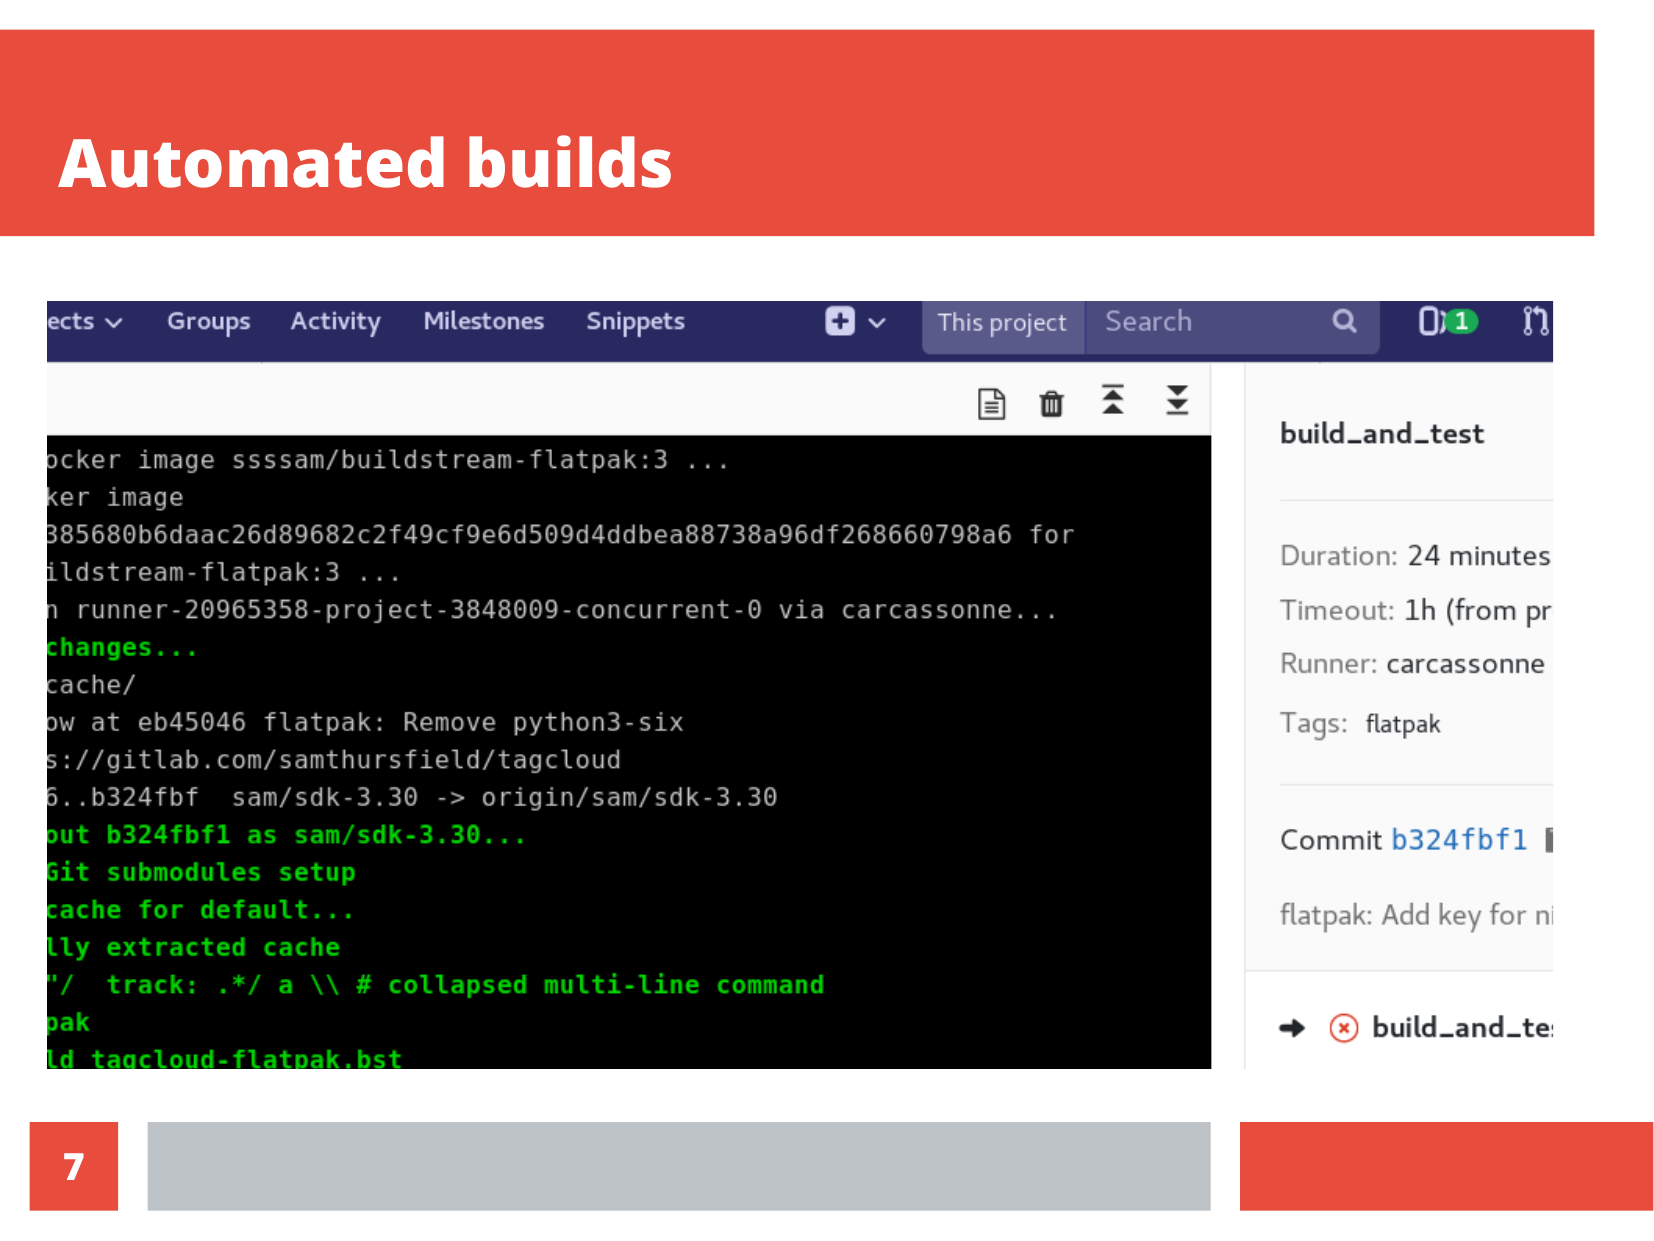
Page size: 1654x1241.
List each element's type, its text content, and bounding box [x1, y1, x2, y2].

title Automated builds [59, 59, 1595, 207]
list [47, 301, 1554, 1069]
